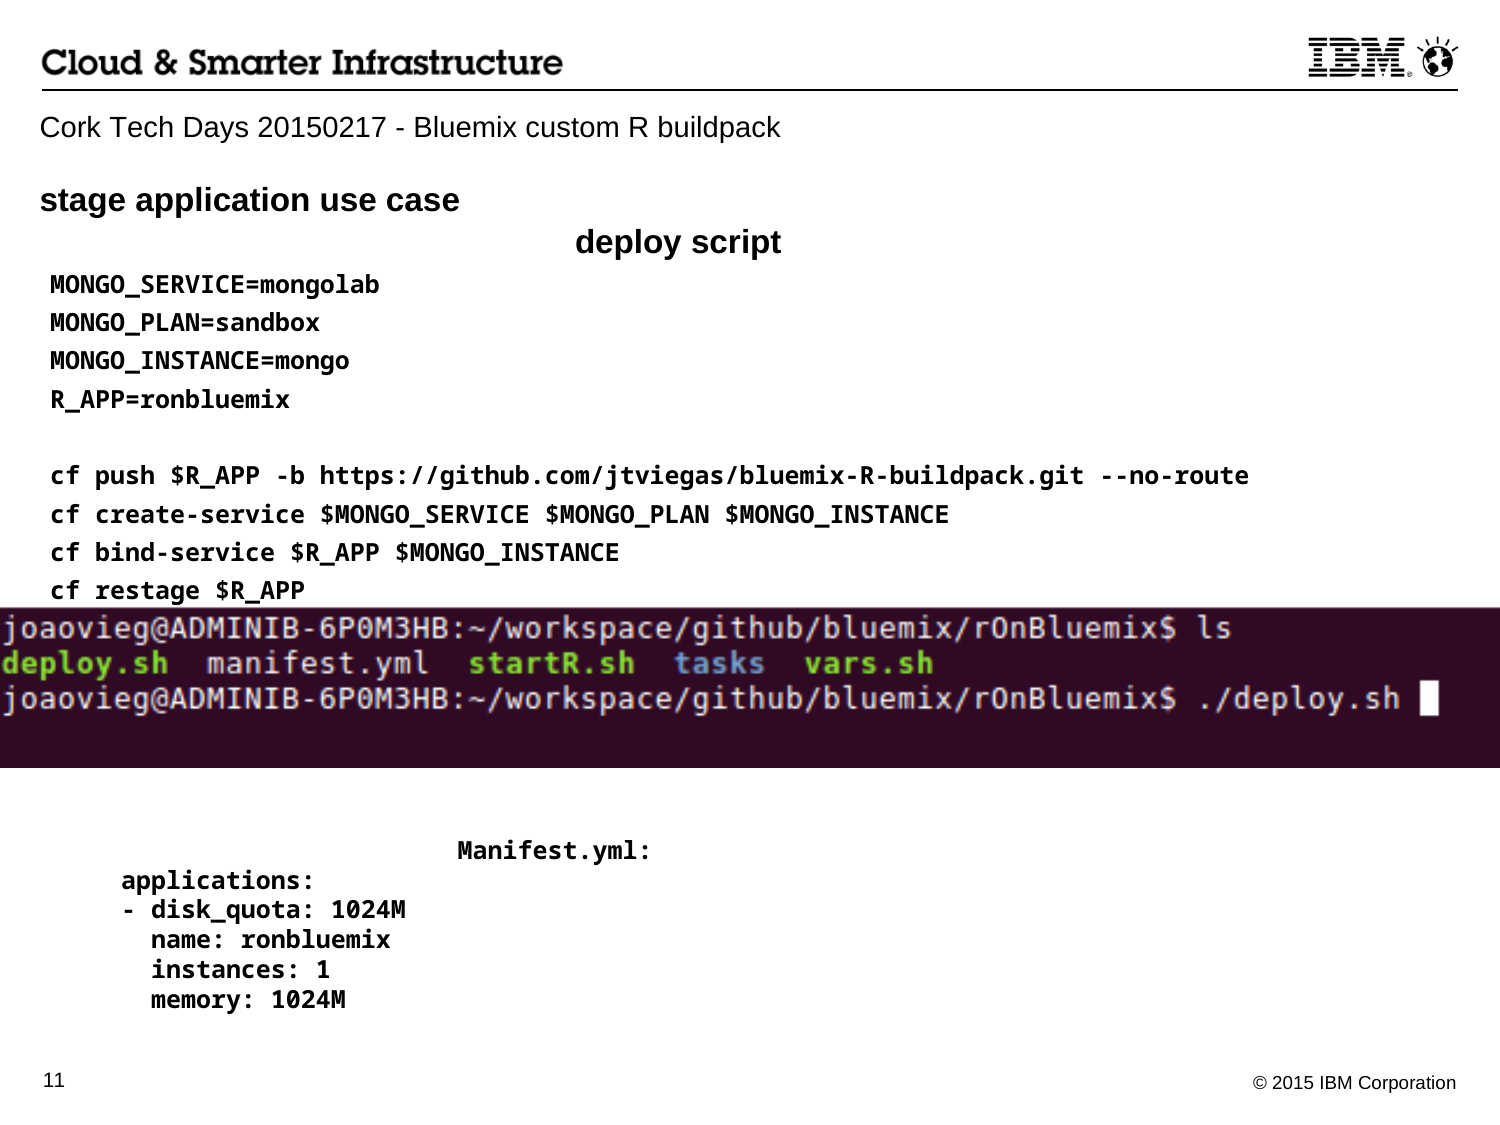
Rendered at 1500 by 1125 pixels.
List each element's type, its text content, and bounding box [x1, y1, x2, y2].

picture [39, 35, 572, 86]
picture [0, 606, 1500, 768]
picture [1294, 22, 1469, 89]
list deploy script MONGO_SERVICE=mongolab MONGO_PLAN=sandbox MONGO_INSTANCE=mongo R_APP=ronbluemix cf push $R_APP -b https://github.com/jtviegas/bluemix-R-buildpack.git --no-route cf create-service $MONGO_SERVICE $MONGO_PLAN $MONGO_INSTANCE cf bind-service $R_APP $MONGO_INSTANCE cf restage $R_APP [35, 212, 1359, 606]
text_box Manifest.yml: applications: - disk_quota: 1024M name: ronbluemix instances: 1 memory: 1024M [106, 826, 1004, 1022]
title Cork Tech Days 20150217 - Bluemix custom R buildpack stage application use case [24, 100, 1463, 226]
